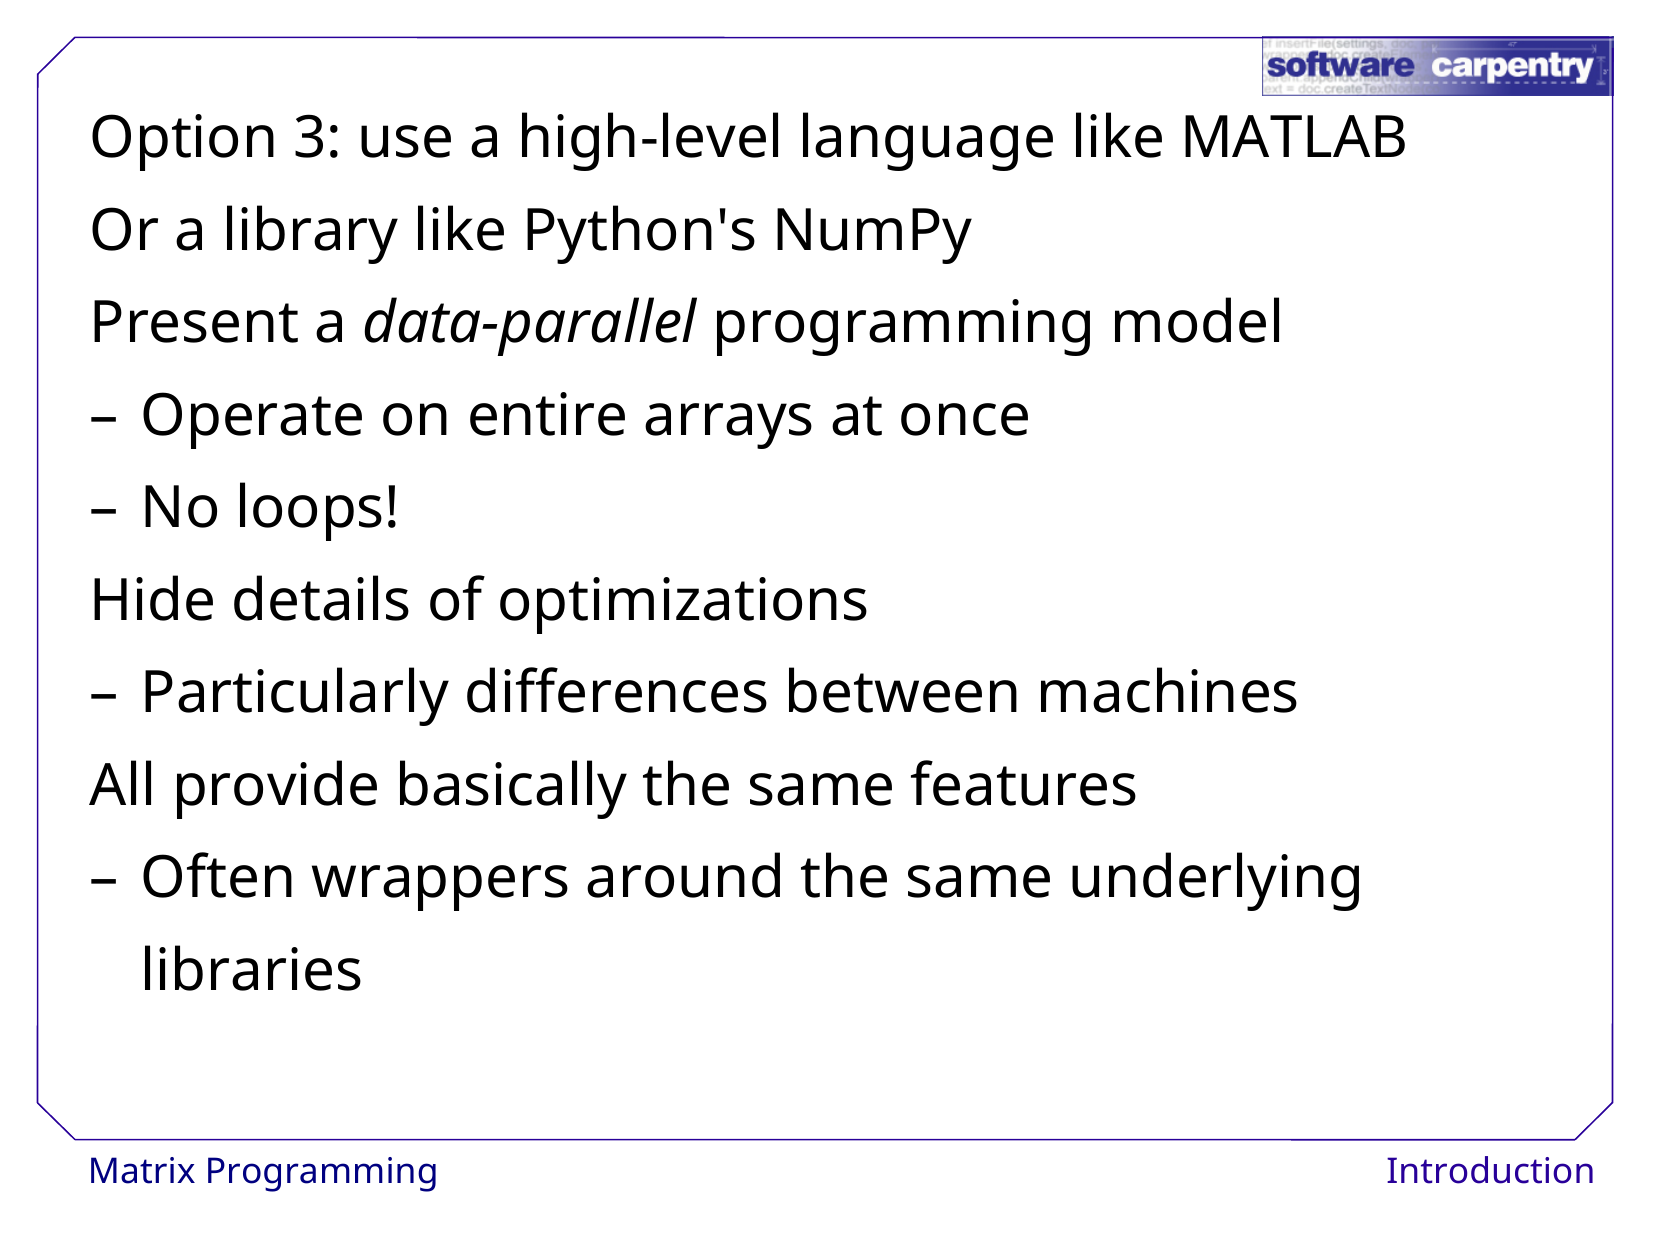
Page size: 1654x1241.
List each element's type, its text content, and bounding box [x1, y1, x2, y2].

text_box Option 3: use a high-level language like MATLAB Or a library like Python's NumPy Present a data-parallel programming model – Operate on entire arrays at once – No loops! Hide details of optimizations – Particularly differences between machines All provide basically the same features – Often wrappers around the same underlying libraries [75, 99, 1564, 1093]
picture [1262, 36, 1614, 96]
